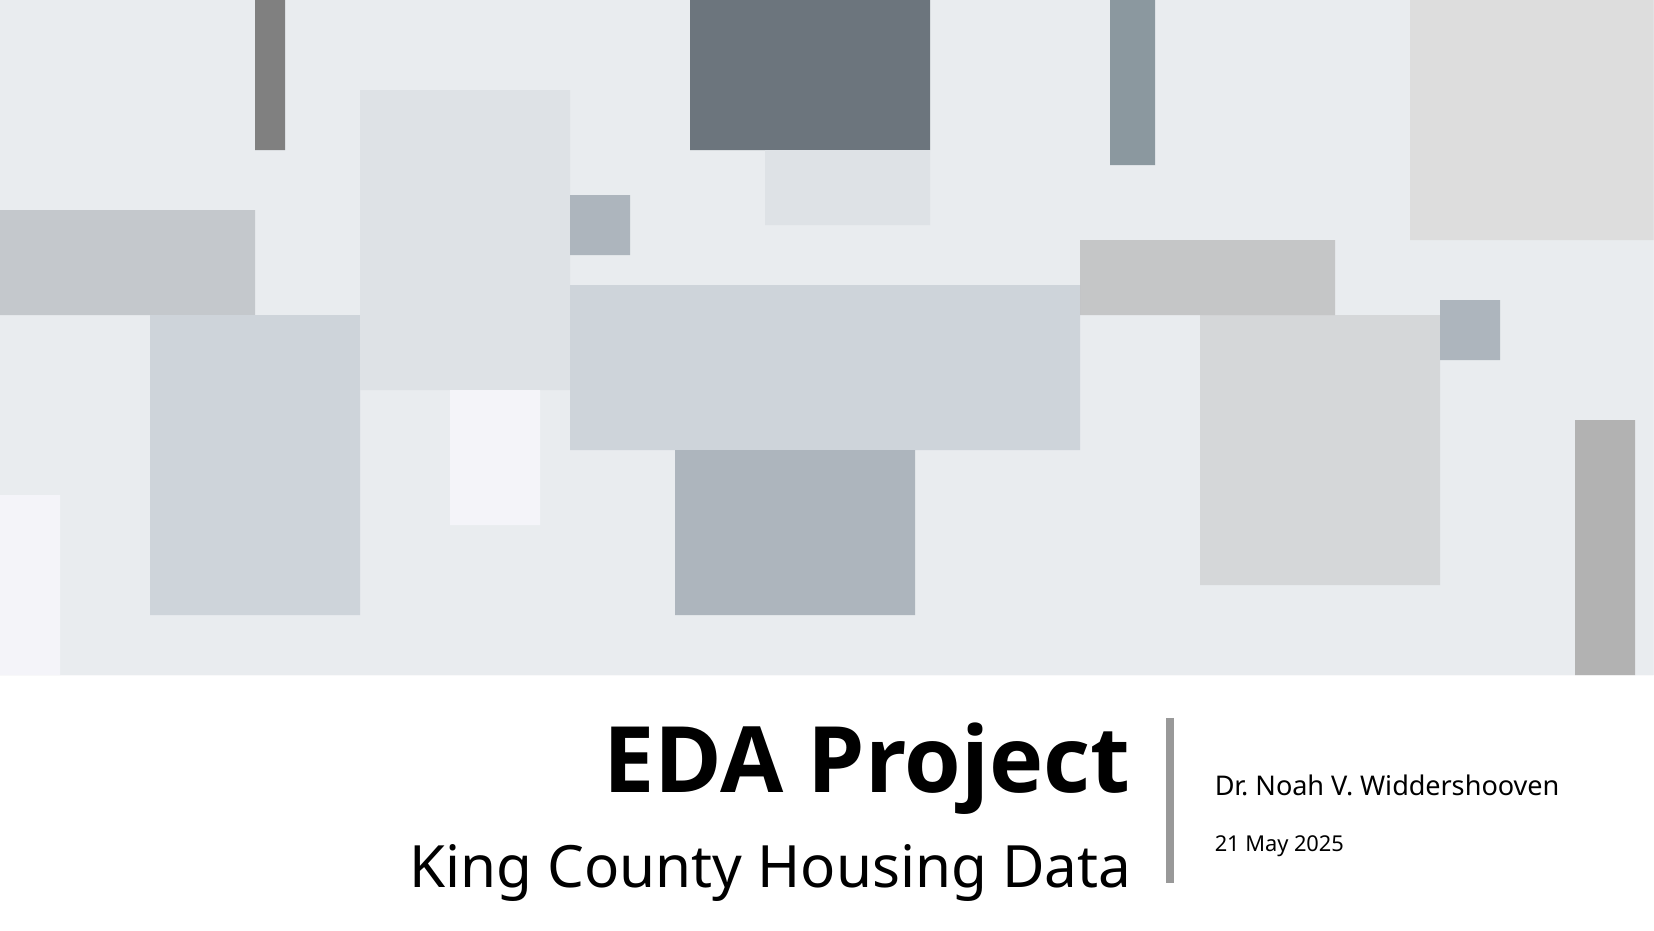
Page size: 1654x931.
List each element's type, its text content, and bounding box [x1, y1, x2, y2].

subtitle King County Housing Data [262, 825, 1132, 905]
title EDA Project [262, 693, 1132, 820]
text_box Dr. Noah V. Widdershooven 21 May 2025 [1200, 759, 1591, 866]
